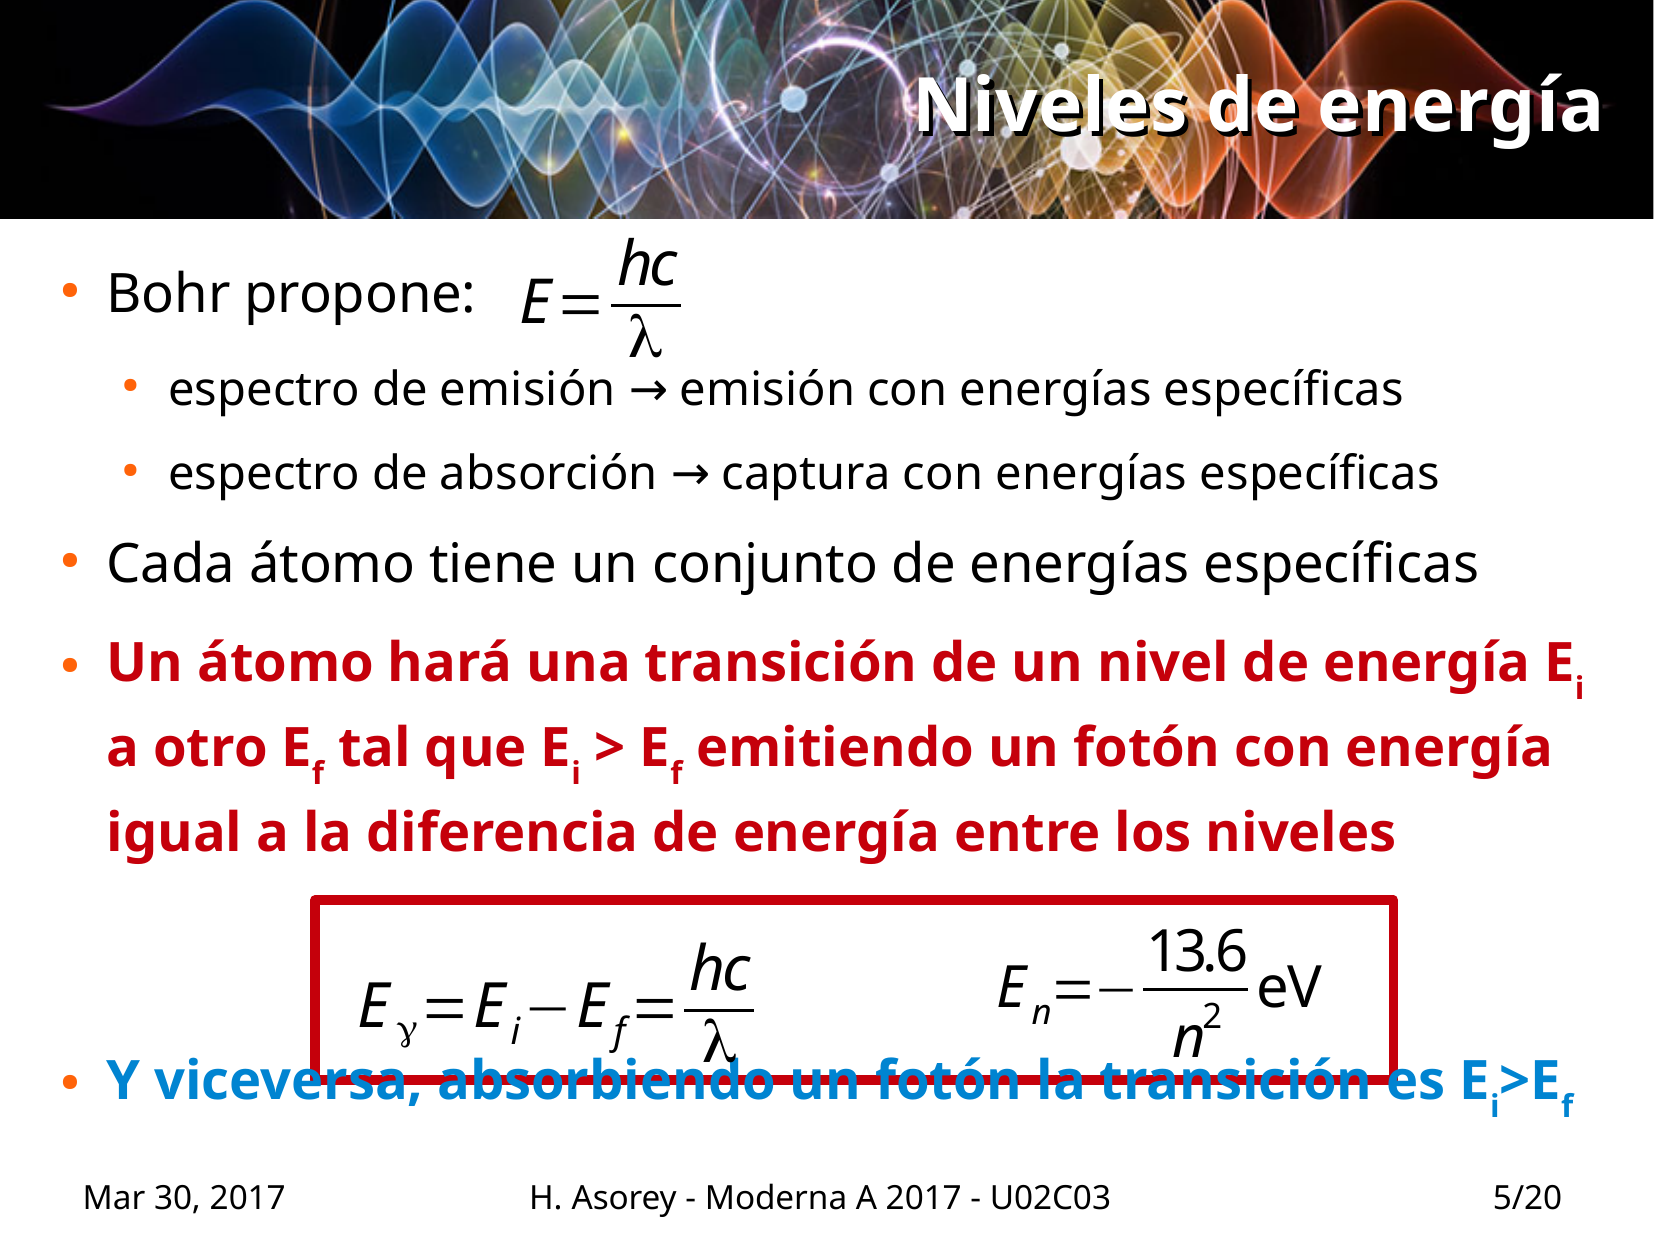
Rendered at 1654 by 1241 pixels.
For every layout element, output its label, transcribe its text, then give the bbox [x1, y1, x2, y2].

picture [0, 0, 1654, 219]
chart [511, 225, 691, 361]
chart [988, 915, 1330, 1073]
list Bohr propone: espectro de emisión → emisión con energías específicas espectro de absorción → captura con energías específicas Cada átomo tiene un conjunto de energías específicas Un átomo hará una transición de un nivel de energía Ei a otro Ef tal que Ei > Ef emitiendo un fotón con energía igual a la diferencia de energía entre los niveles Y viceversa, absorbiendo un fotón la transición es Ei>Ef [45, 255, 1606, 1156]
chart [350, 929, 764, 1066]
title Niveles de energía [45, 15, 1606, 191]
